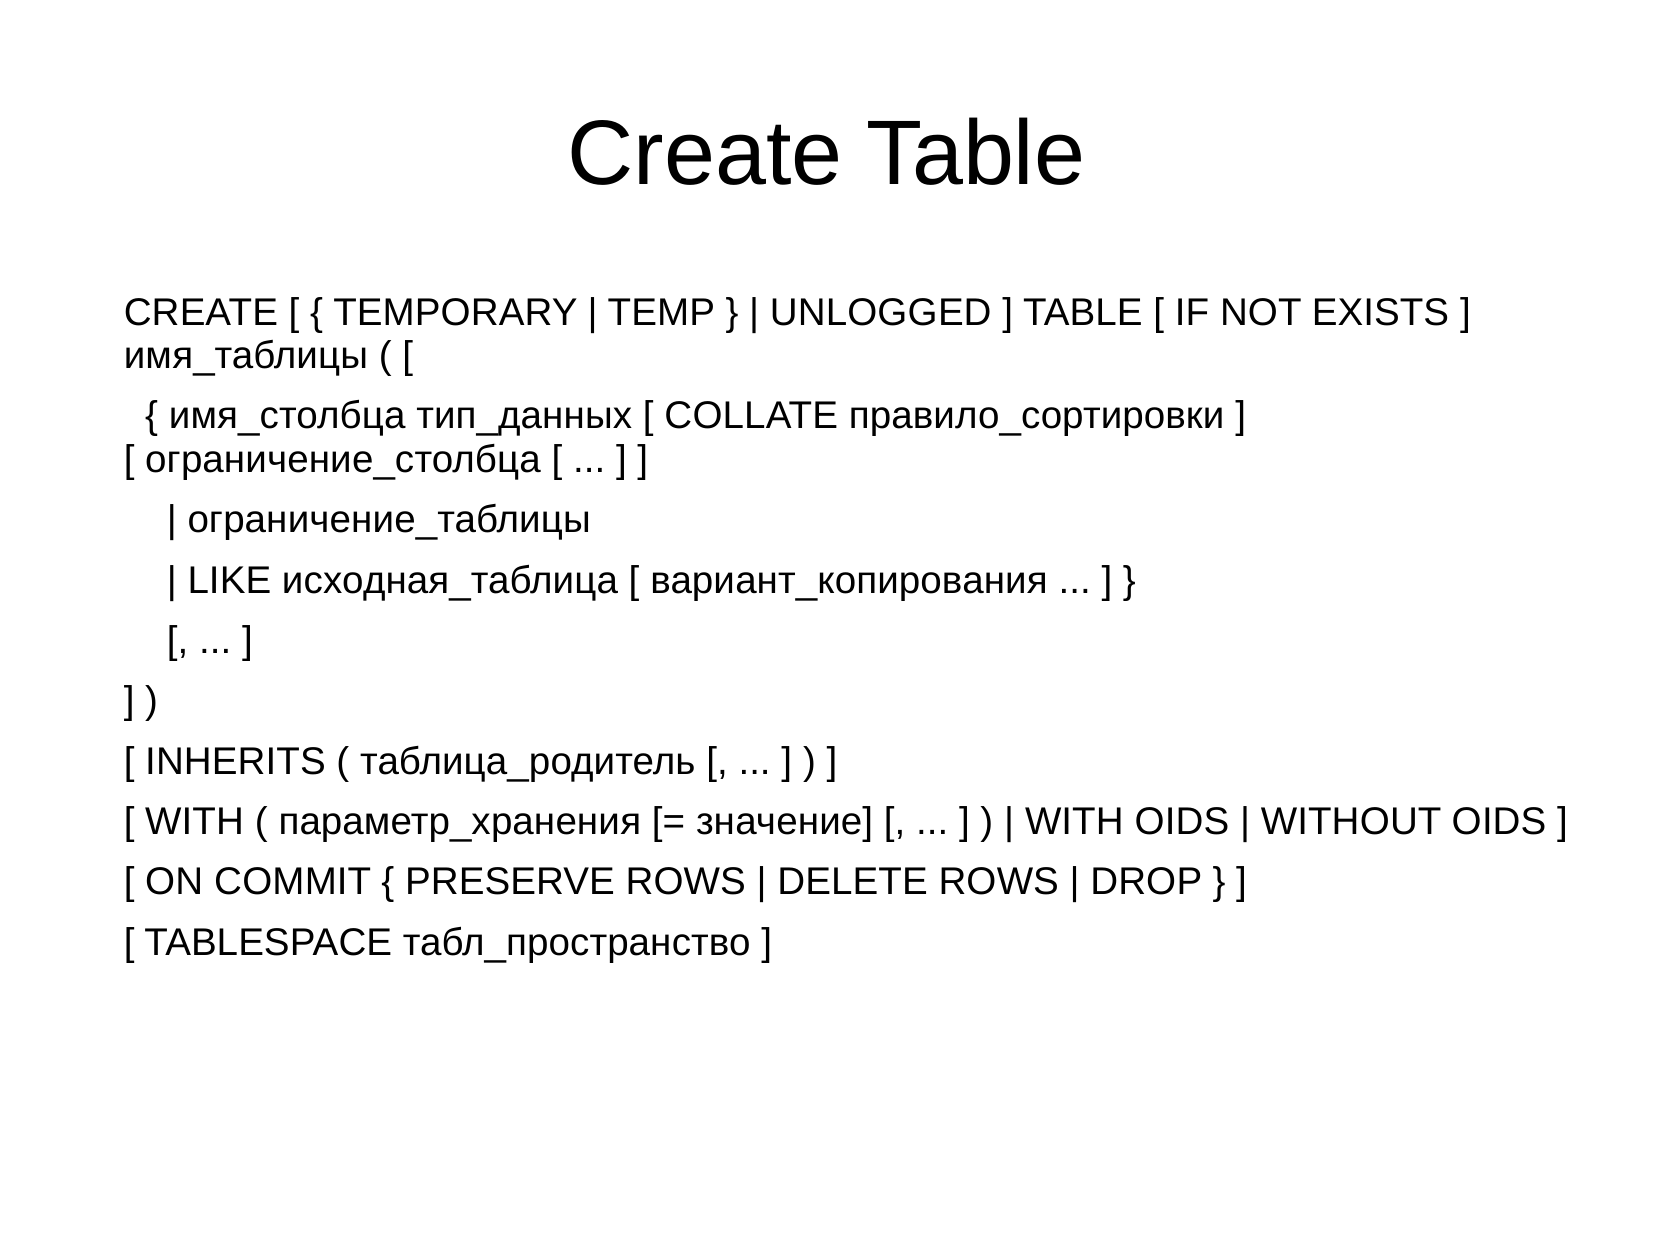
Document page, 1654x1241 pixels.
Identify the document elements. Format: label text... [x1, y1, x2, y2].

title Create Table [82, 49, 1571, 257]
list CREATE [ { TEMPORARY | TEMP } | UNLOGGED ] TABLE [ IF NOT EXISTS ] имя_таблицы ( [ { имя_столбца тип_данных [ COLLATE правило_сортировки ] [ ограничение_столбца [ ... ] ] | ограничение_таблицы | LIKE исходная_таблица [ вариант_копирования ... ] } [, ... ] ] ) [ INHERITS ( таблица_родитель [, ... ] ) ] [ WITH ( параметр_хранения [= значение] [, ... ] ) | WITH OIDS | WITHOUT OIDS ] [ ON COMMIT { PRESERVE ROWS | DELETE ROWS | DROP } ] [ TABLESPACE табл_пространство ] [82, 290, 1571, 1010]
